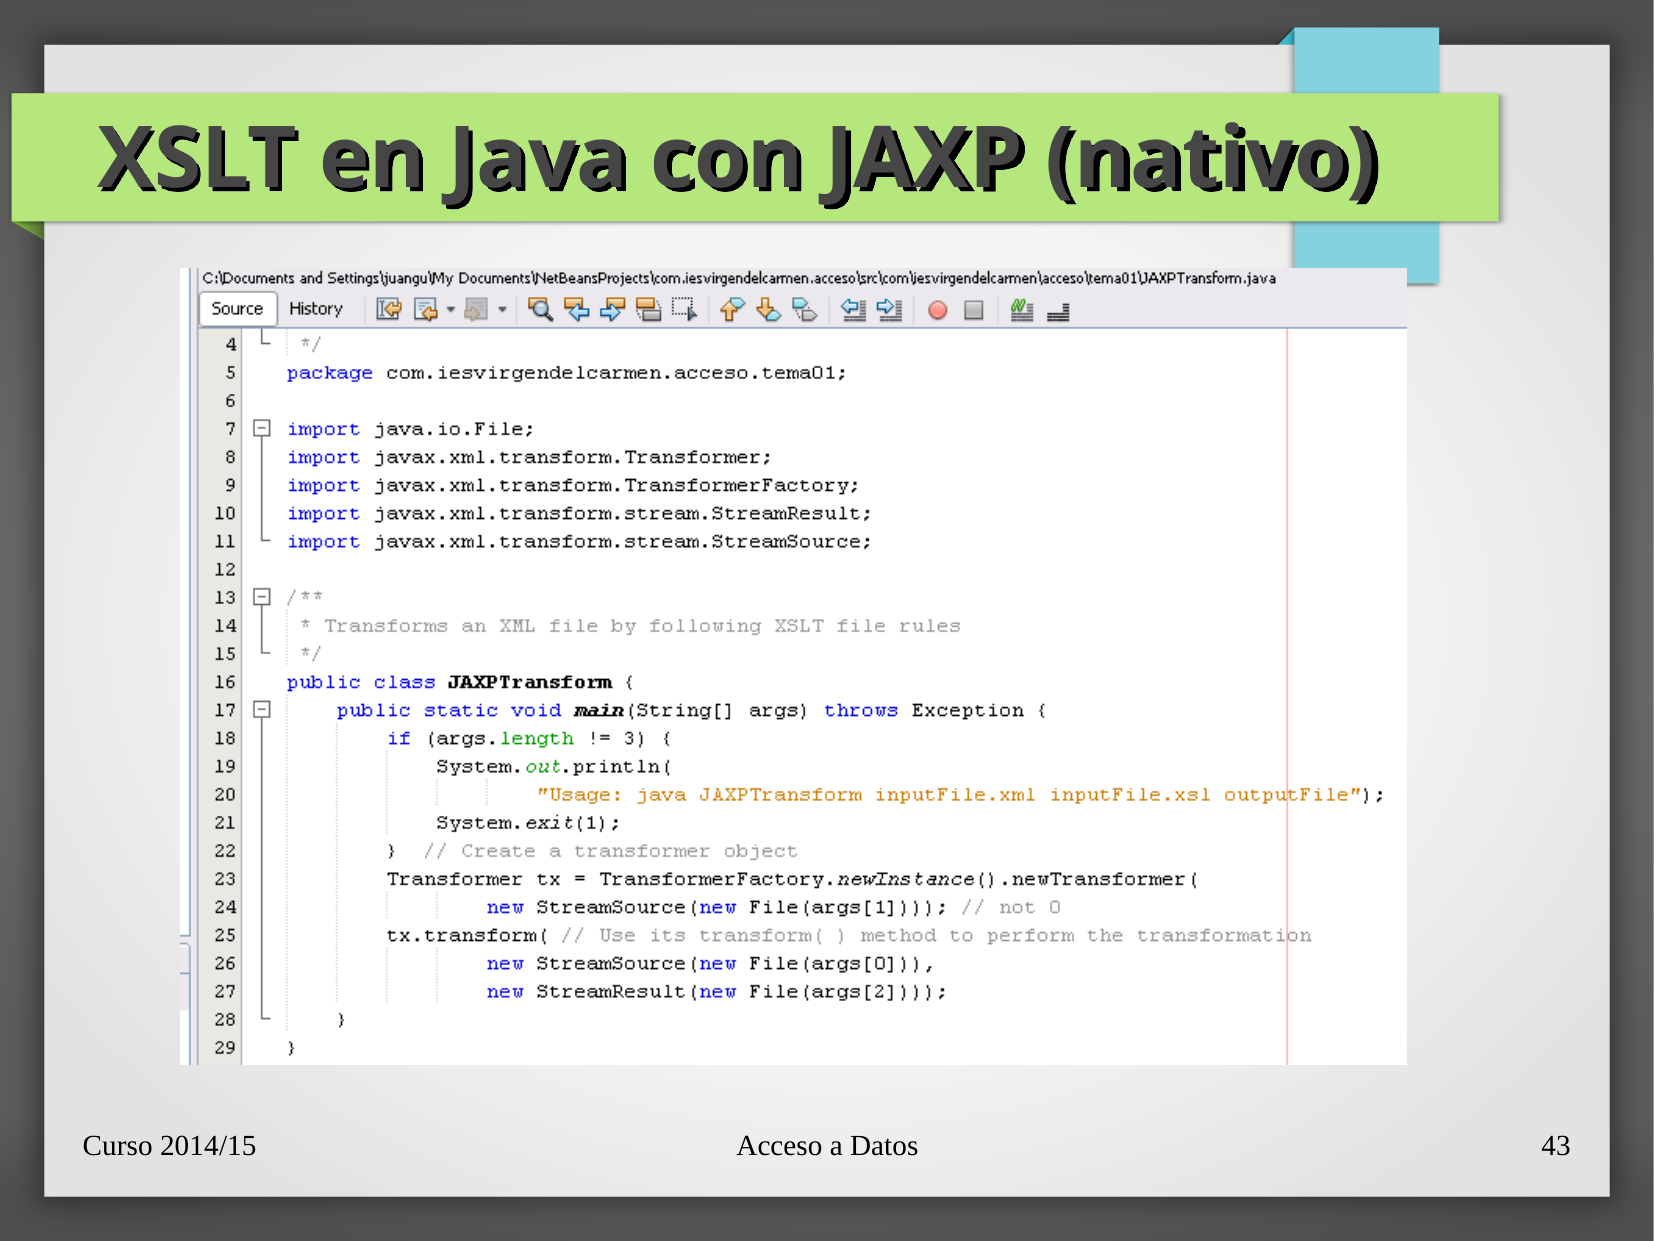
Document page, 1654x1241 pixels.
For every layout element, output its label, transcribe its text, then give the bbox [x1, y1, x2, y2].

picture [0, 0, 1654, 1241]
title XSLT en Java con JAXP (nativo) [82, 94, 1486, 213]
